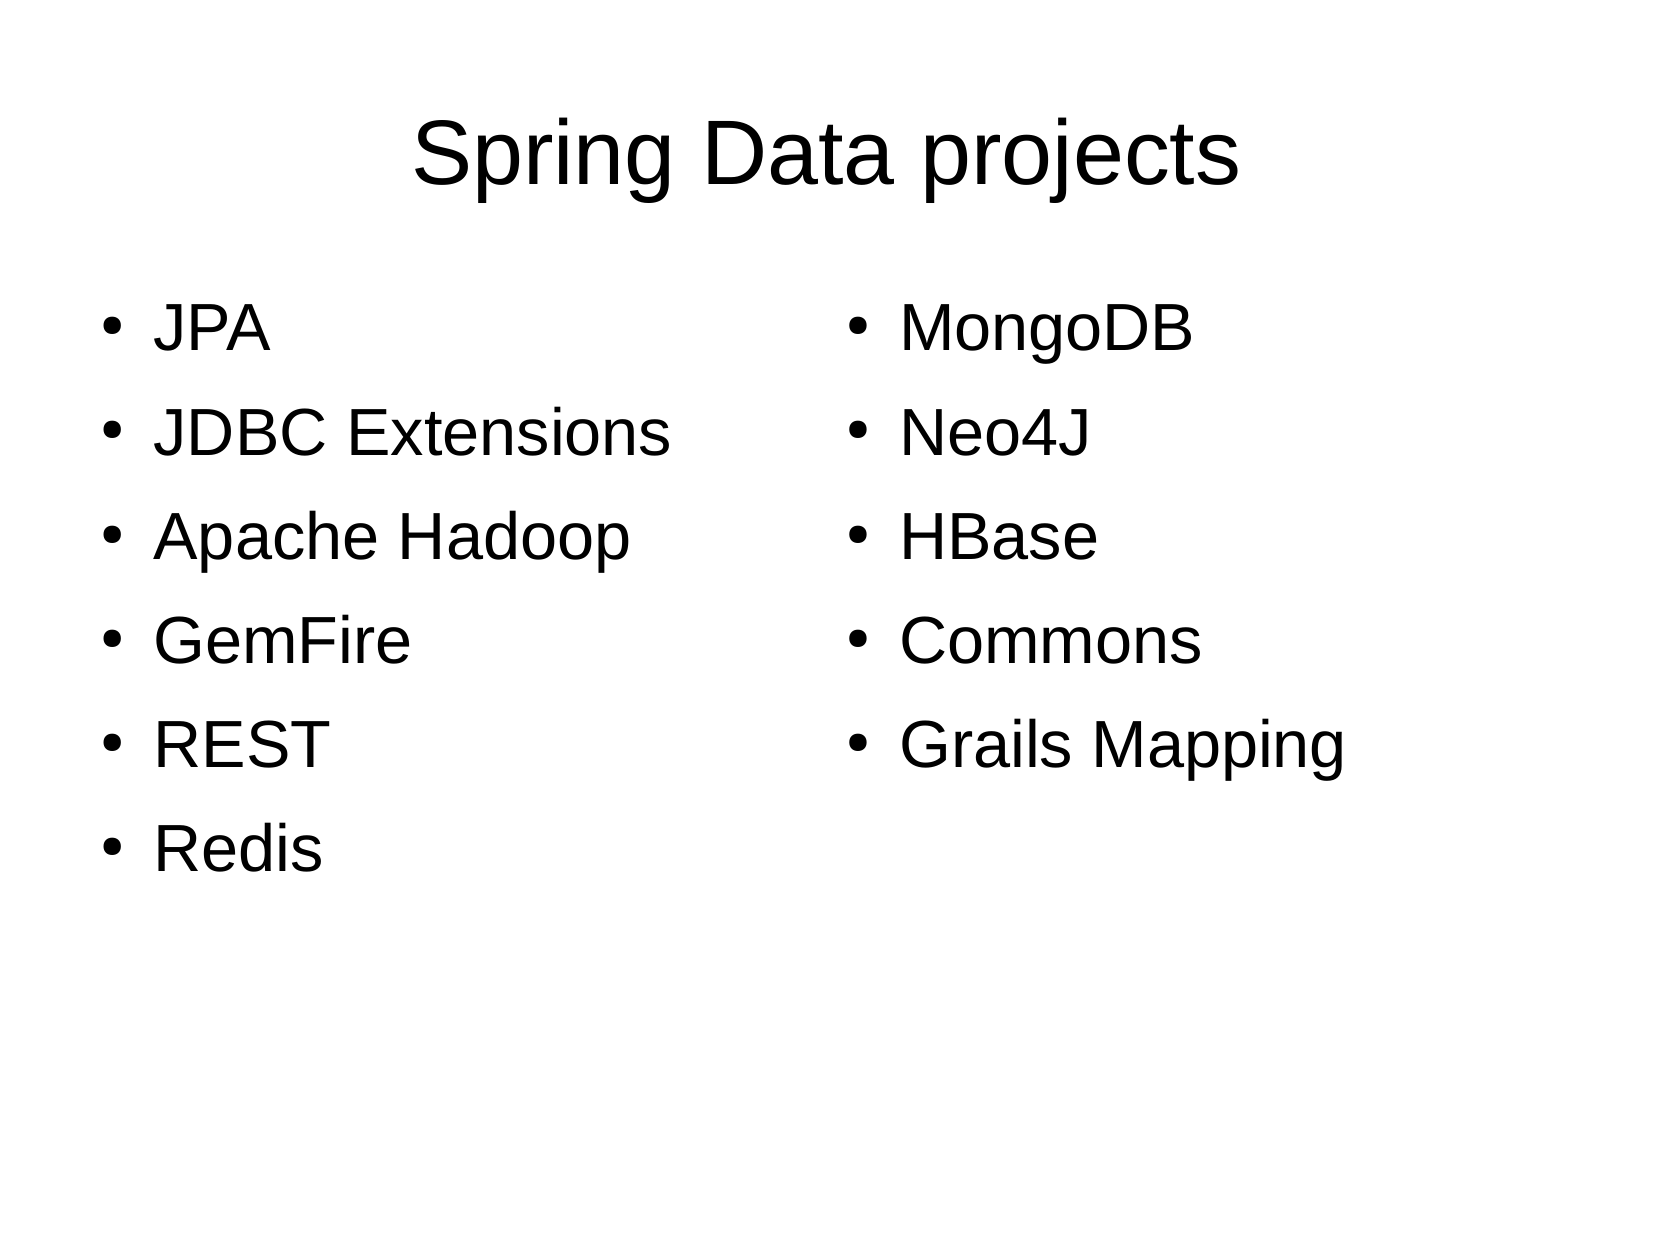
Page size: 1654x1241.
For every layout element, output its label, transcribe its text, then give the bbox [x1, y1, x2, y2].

title Spring Data projects [82, 49, 1571, 257]
list JPA JDBC Extensions Apache Hadoop GemFire REST Redis [82, 290, 793, 1010]
list MongoDB Neo4J HBase Commons Grails Mapping [828, 290, 1539, 1010]
